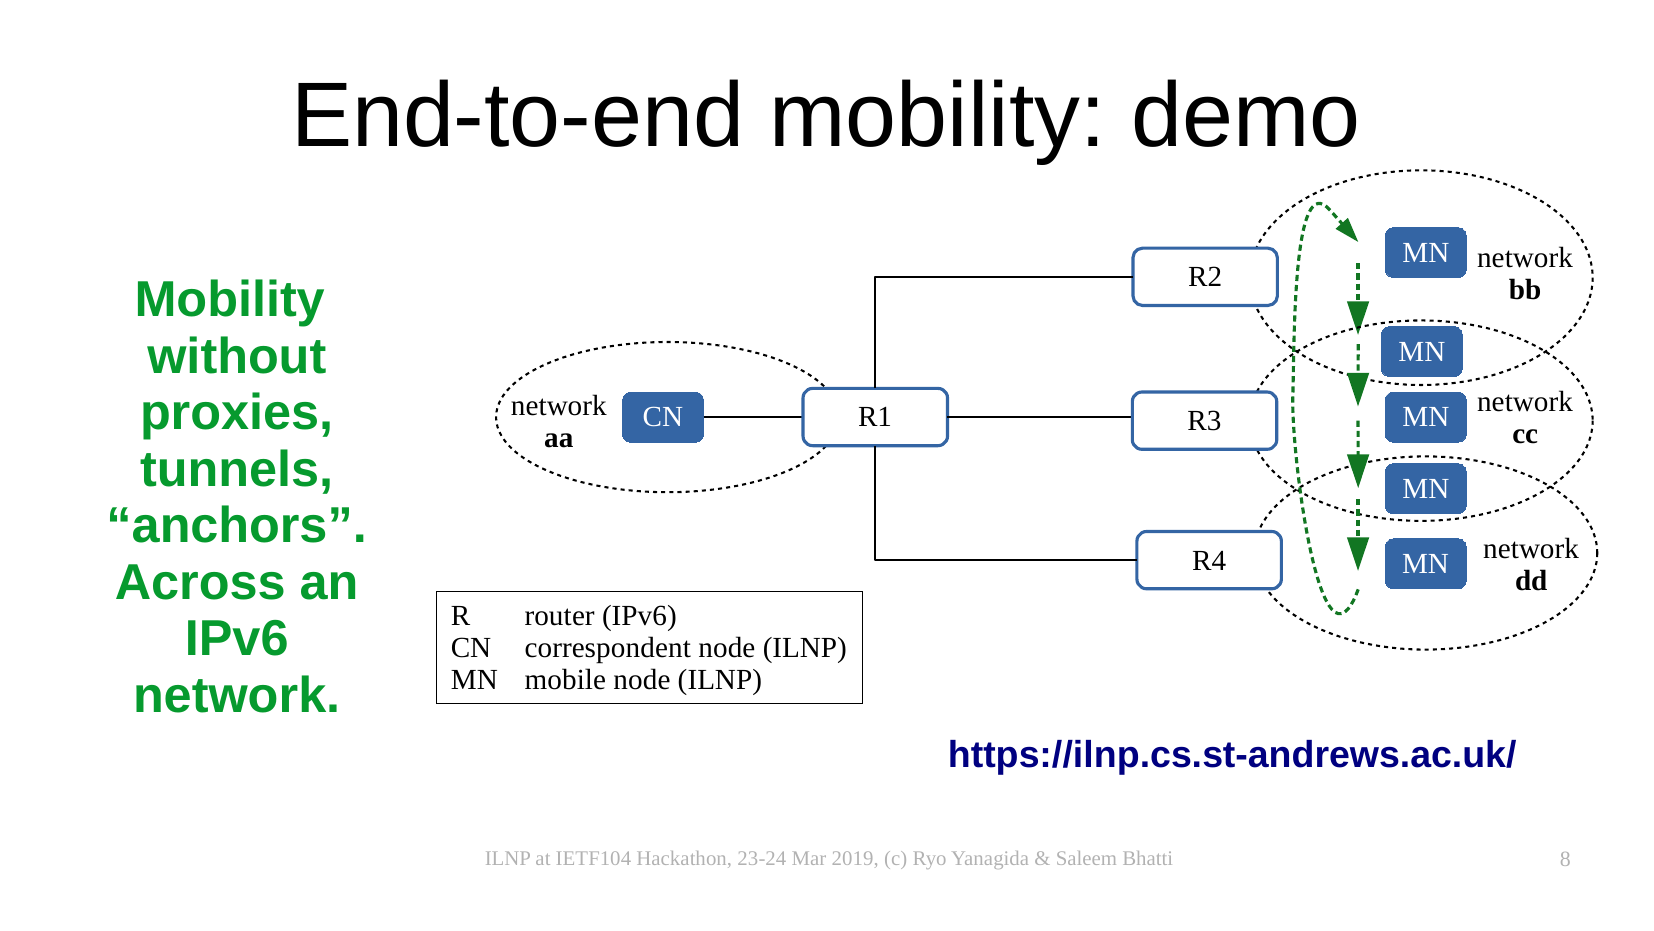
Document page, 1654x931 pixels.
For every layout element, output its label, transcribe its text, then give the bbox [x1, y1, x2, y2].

text_box https://ilnp.cs.st-andrews.ac.uk/ [933, 726, 1543, 784]
text_box MN [1385, 463, 1467, 514]
text_box R1 [803, 388, 948, 446]
title End-to-end mobility: demo [82, 37, 1571, 193]
text_box R3 [1132, 392, 1277, 450]
list Mobility without proxies, tunnels, “anchors”. Across an IPv6 network. [17, 186, 390, 727]
text_box network bb [1462, 233, 1595, 314]
text_box R2 [1132, 248, 1278, 306]
text_box CN [643, 392, 704, 443]
text_box R4 [1136, 531, 1282, 589]
text_box MN [1381, 326, 1463, 377]
text_box network cc [1462, 377, 1595, 459]
text_box MN [1385, 227, 1466, 278]
text_box R router (IPv6) CN correspondent node (ILNP) MN mobile node (ILNP) [436, 591, 863, 704]
text_box network dd [1468, 524, 1601, 606]
text_box MN [1385, 392, 1462, 443]
text_box MN [1385, 538, 1467, 589]
text_box network aa [496, 382, 643, 481]
